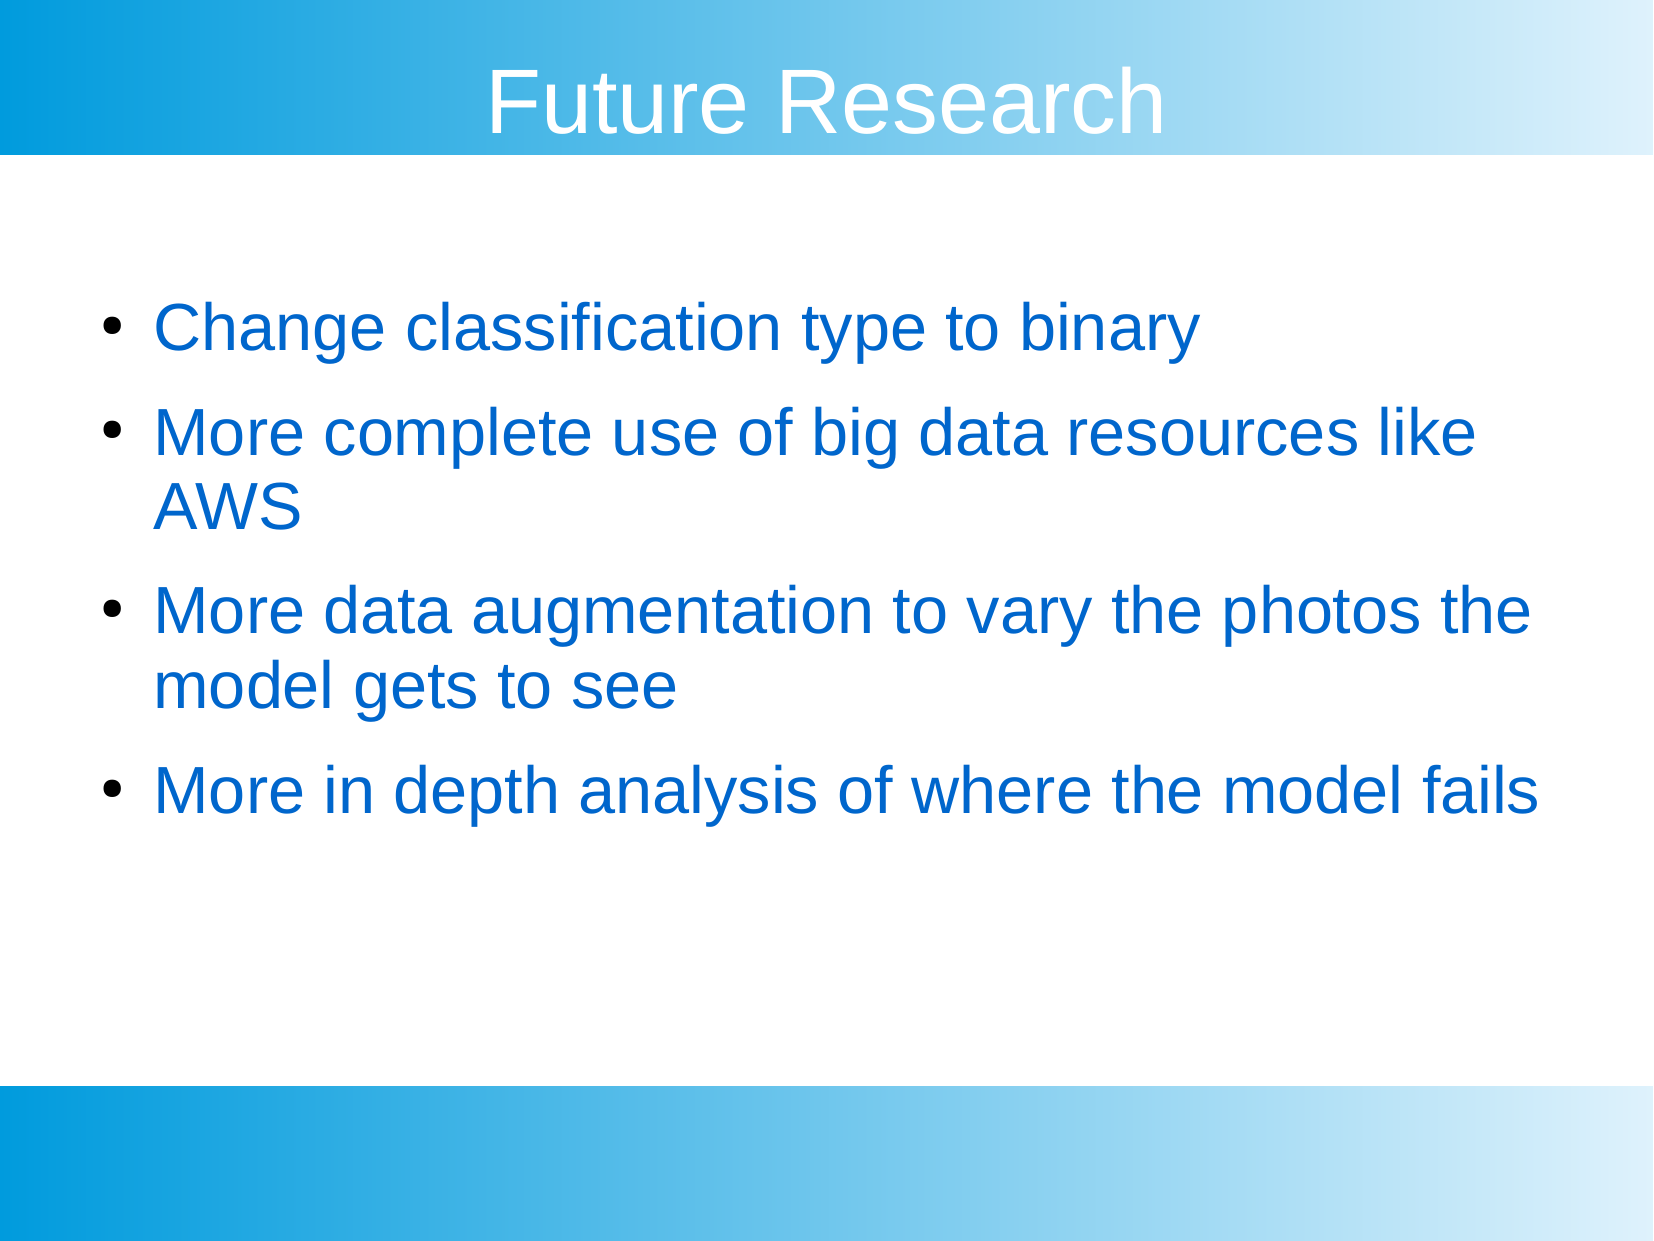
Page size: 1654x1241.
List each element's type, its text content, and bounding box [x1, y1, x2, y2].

title Future Research [82, 49, 1571, 155]
list Change classification type to binary More complete use of big data resources like AWS More data augmentation to vary the photos the model gets to see More in depth analysis of where the model fails [82, 290, 1571, 1010]
